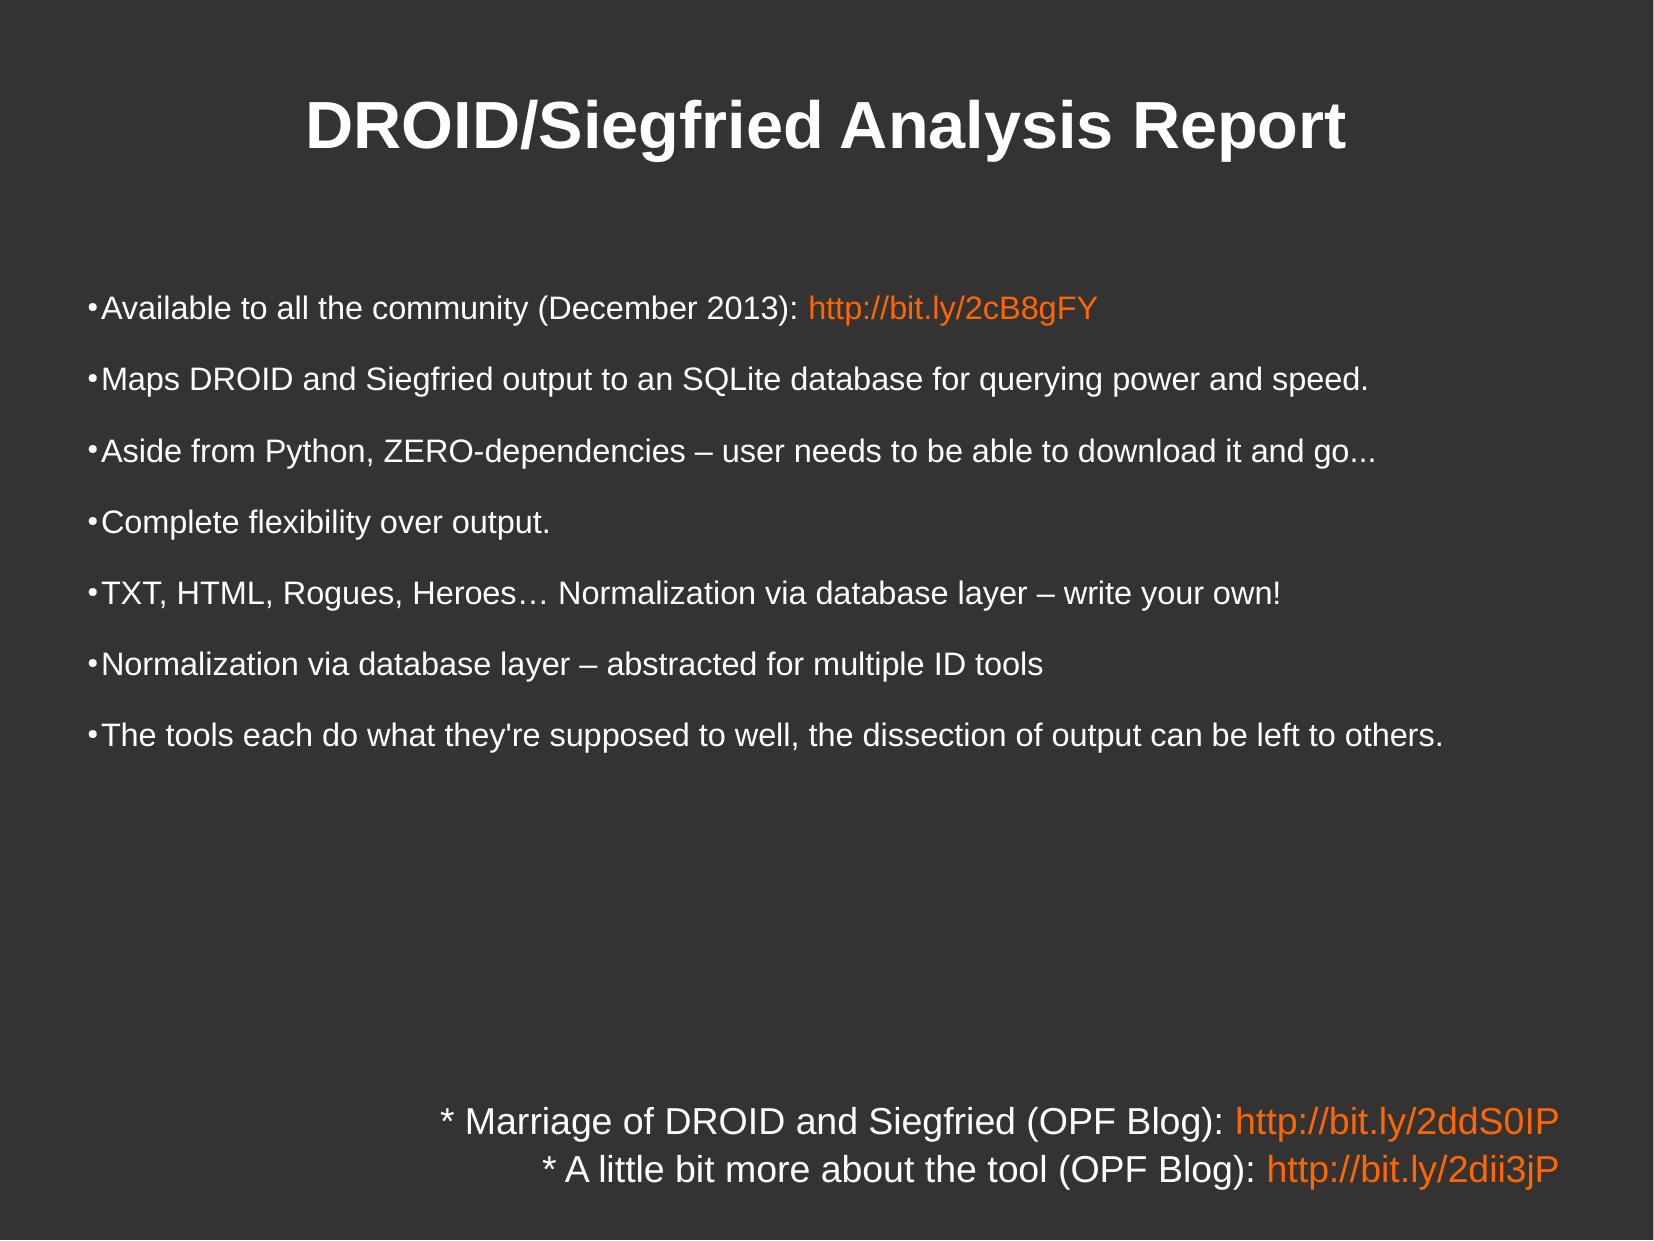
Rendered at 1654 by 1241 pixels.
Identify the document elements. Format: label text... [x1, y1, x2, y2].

list Available to all the community (December 2013): http://bit.ly/2cB8gFY Maps DROID and Siegfried output to an SQLite database for querying power and speed. Aside from Python, ZERO-dependencies – user needs to be able to download it and go... Complete flexibility over output. TXT, HTML, Rogues, Heroes… Normalization via database layer – write your own! Normalization via database layer – abstracted for multiple ID tools The tools each do what they're supposed to well, the dissection of output can be left to others. [82, 290, 1571, 768]
title DROID/Siegfried Analysis Report [82, 49, 1571, 201]
text_box * Marriage of DROID and Siegfried (OPF Blog): http://bit.ly/2ddS0IP * A little bit more about the tool (OPF Blog): http://bit.ly/2dii3jP [425, 1086, 1607, 1241]
